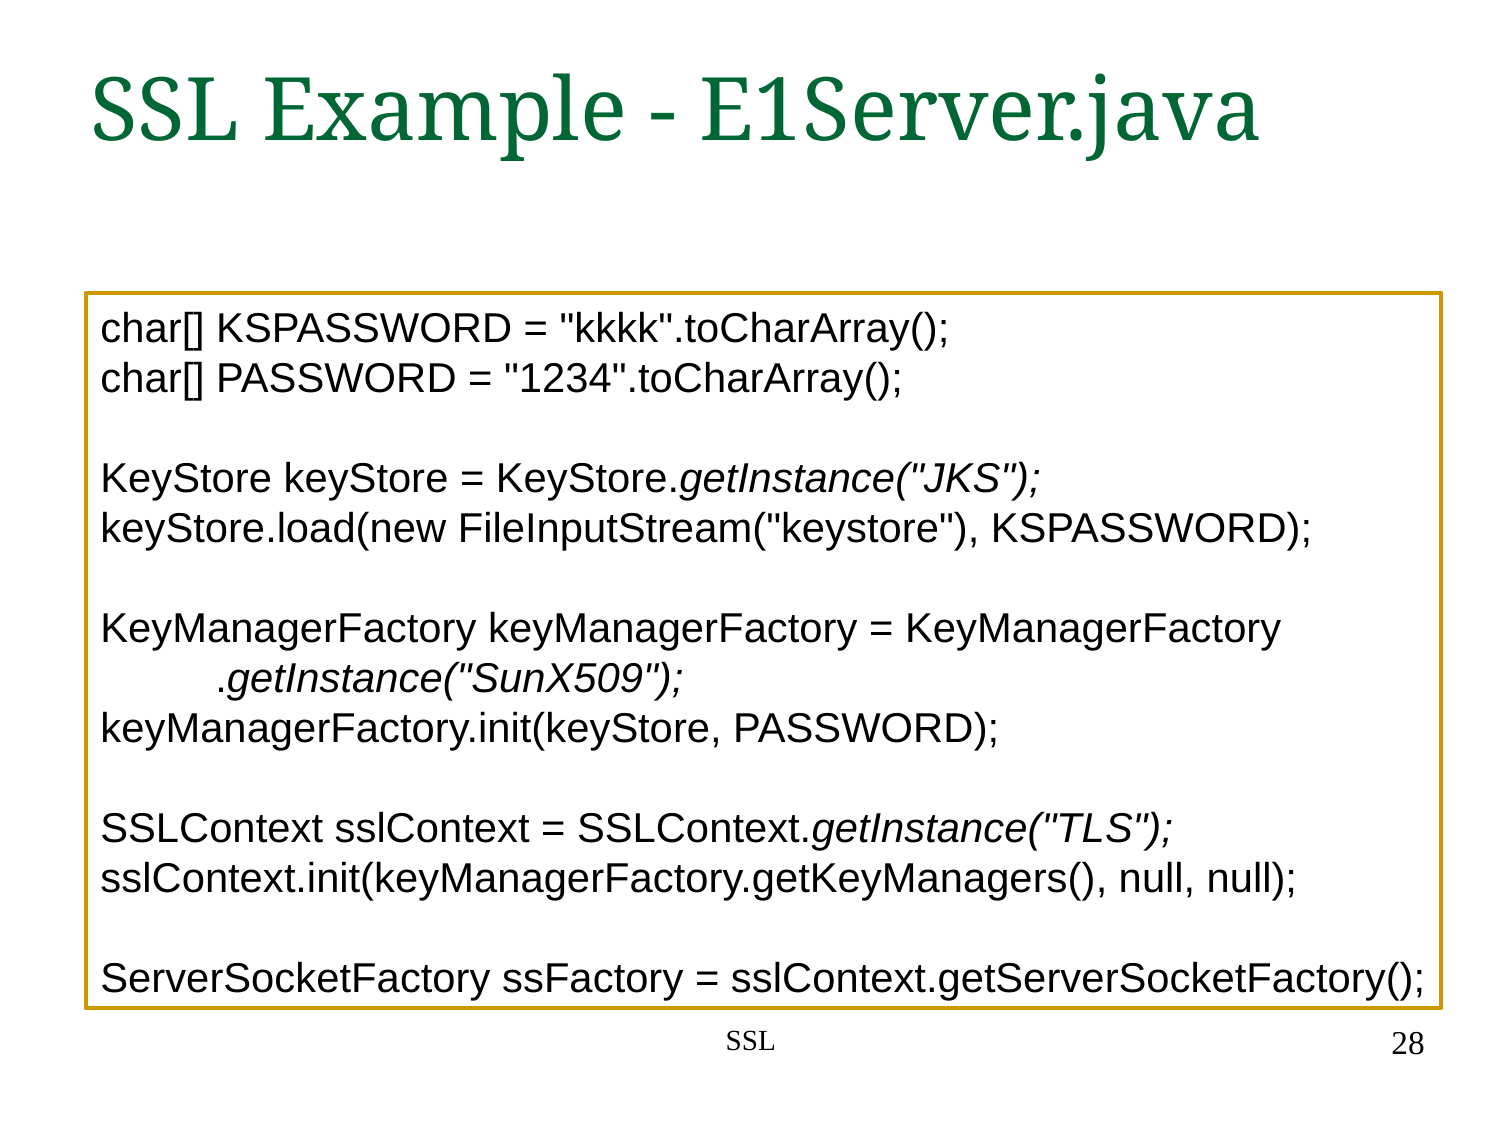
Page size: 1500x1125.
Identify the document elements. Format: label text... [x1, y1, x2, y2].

text_box char[] KSPASSWORD = "kkkk".toCharArray(); char[] PASSWORD = "1234".toCharArray(); KeyStore keyStore = KeyStore.getInstance("JKS"); keyStore.load(new FileInputStream("keystore"), KSPASSWORD); KeyManagerFactory keyManagerFactory = KeyManagerFactory .getInstance("SunX509"); keyManagerFactory.init(keyStore, PASSWORD); SSLContext sslContext = SSLContext.getInstance("TLS"); sslContext.init(keyManagerFactory.getKeyManagers(), null, null); ServerSocketFactory ssFactory = sslContext.getServerSocketFactory(); [85, 292, 1442, 1009]
title SSL Example - E1Server.java [75, 45, 1425, 233]
